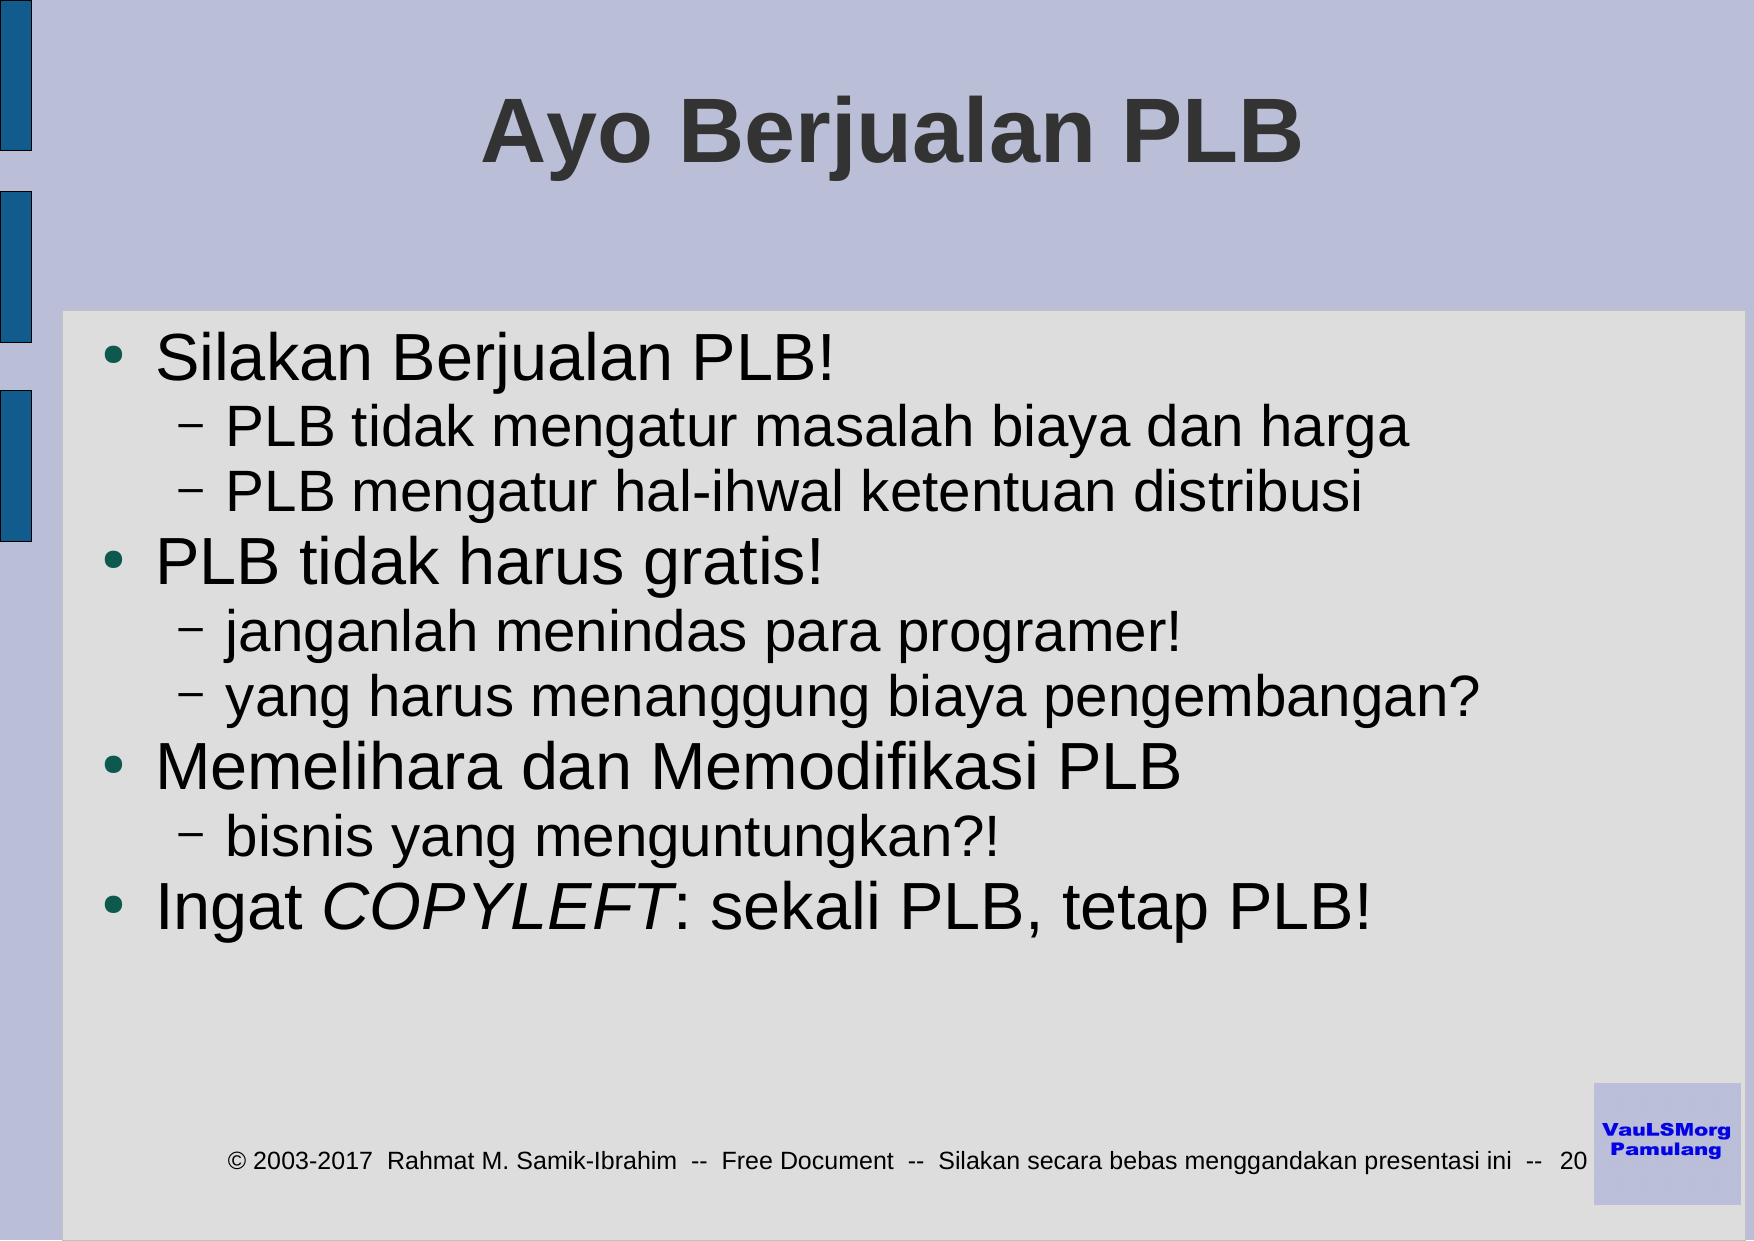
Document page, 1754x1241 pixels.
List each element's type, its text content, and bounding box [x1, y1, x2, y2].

picture [1594, 1083, 1741, 1205]
title Ayo Berjualan PLB [58, 59, 1727, 203]
list Silakan Berjualan PLB! PLB tidak mengatur masalah biaya dan harga PLB mengatur hal-ihwal ketentuan distribusi PLB tidak harus gratis! janganlah menindas para programer! yang harus menanggung biaya pengembangan? Memelihara dan Memodifikasi PLB bisnis yang menguntungkan?! Ingat COPYLEFT: sekali PLB, tetap PLB! [84, 319, 1605, 1044]
